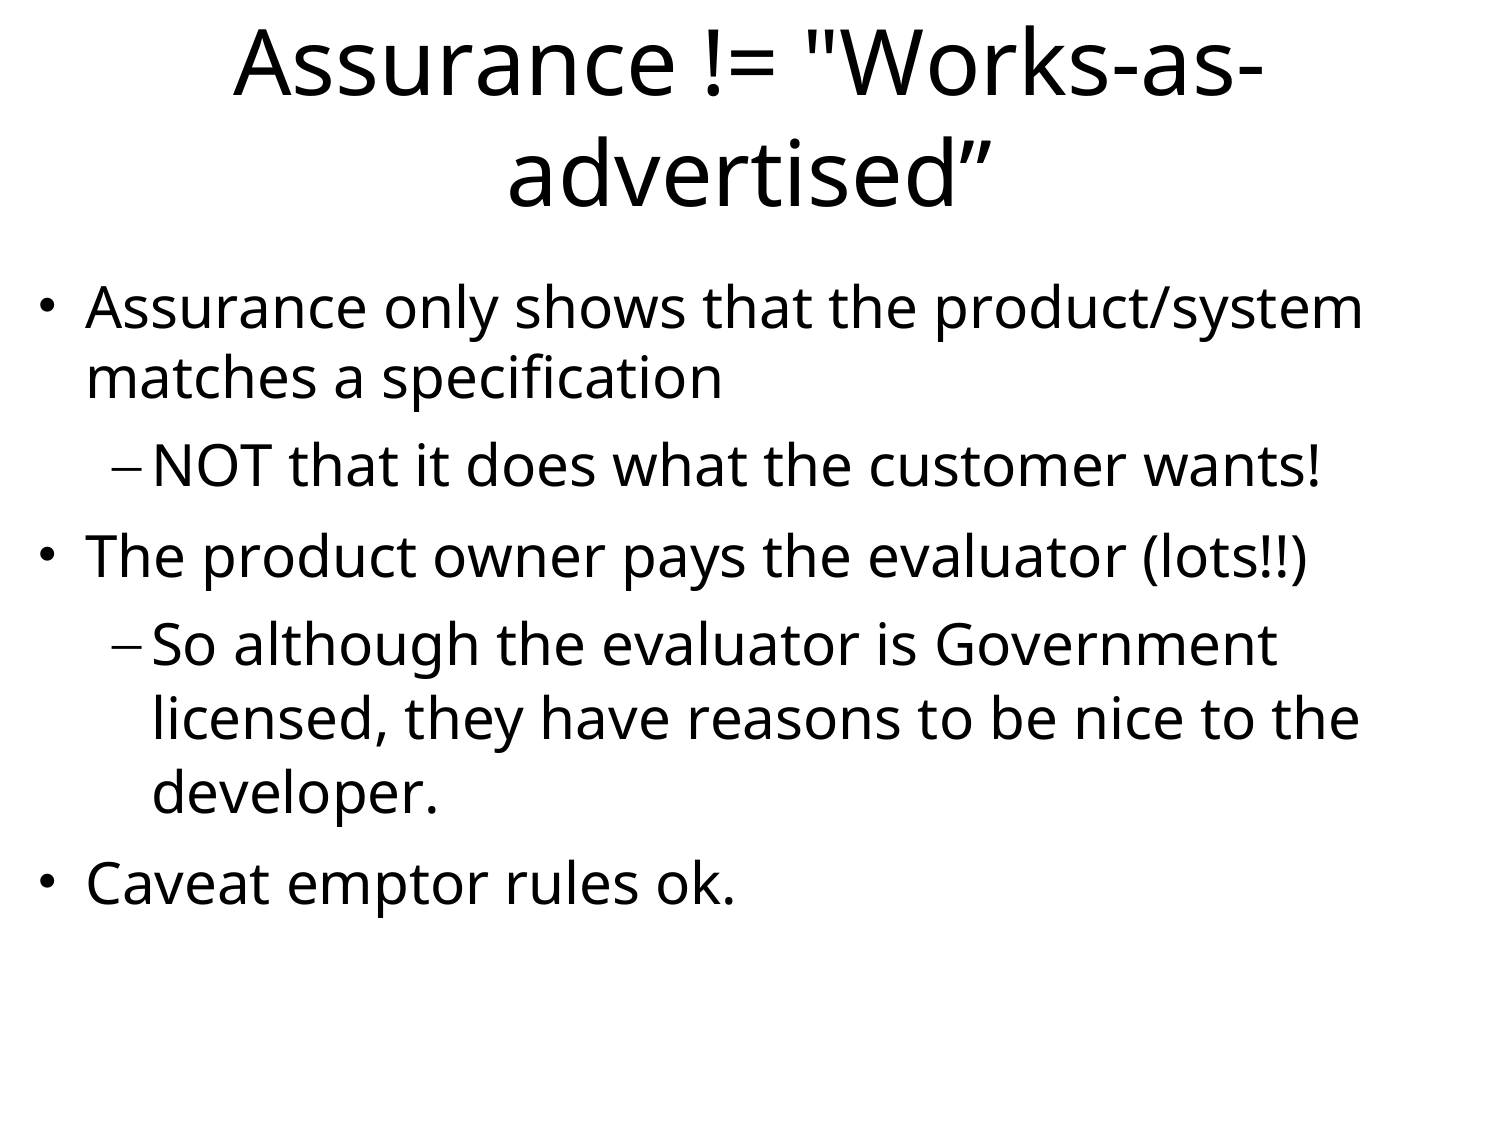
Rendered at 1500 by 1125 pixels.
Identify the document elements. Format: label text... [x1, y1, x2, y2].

title Assurance != "Works-as-advertised” [112, 0, 1388, 228]
list Assurance only shows that the product/system matches a specification NOT that it does what the customer wants! The product owner pays the evaluator (lots!!)‏ So although the evaluator is Government licensed, they have reasons to be nice to the developer. Caveat emptor rules ok. [37, 269, 1463, 1046]
